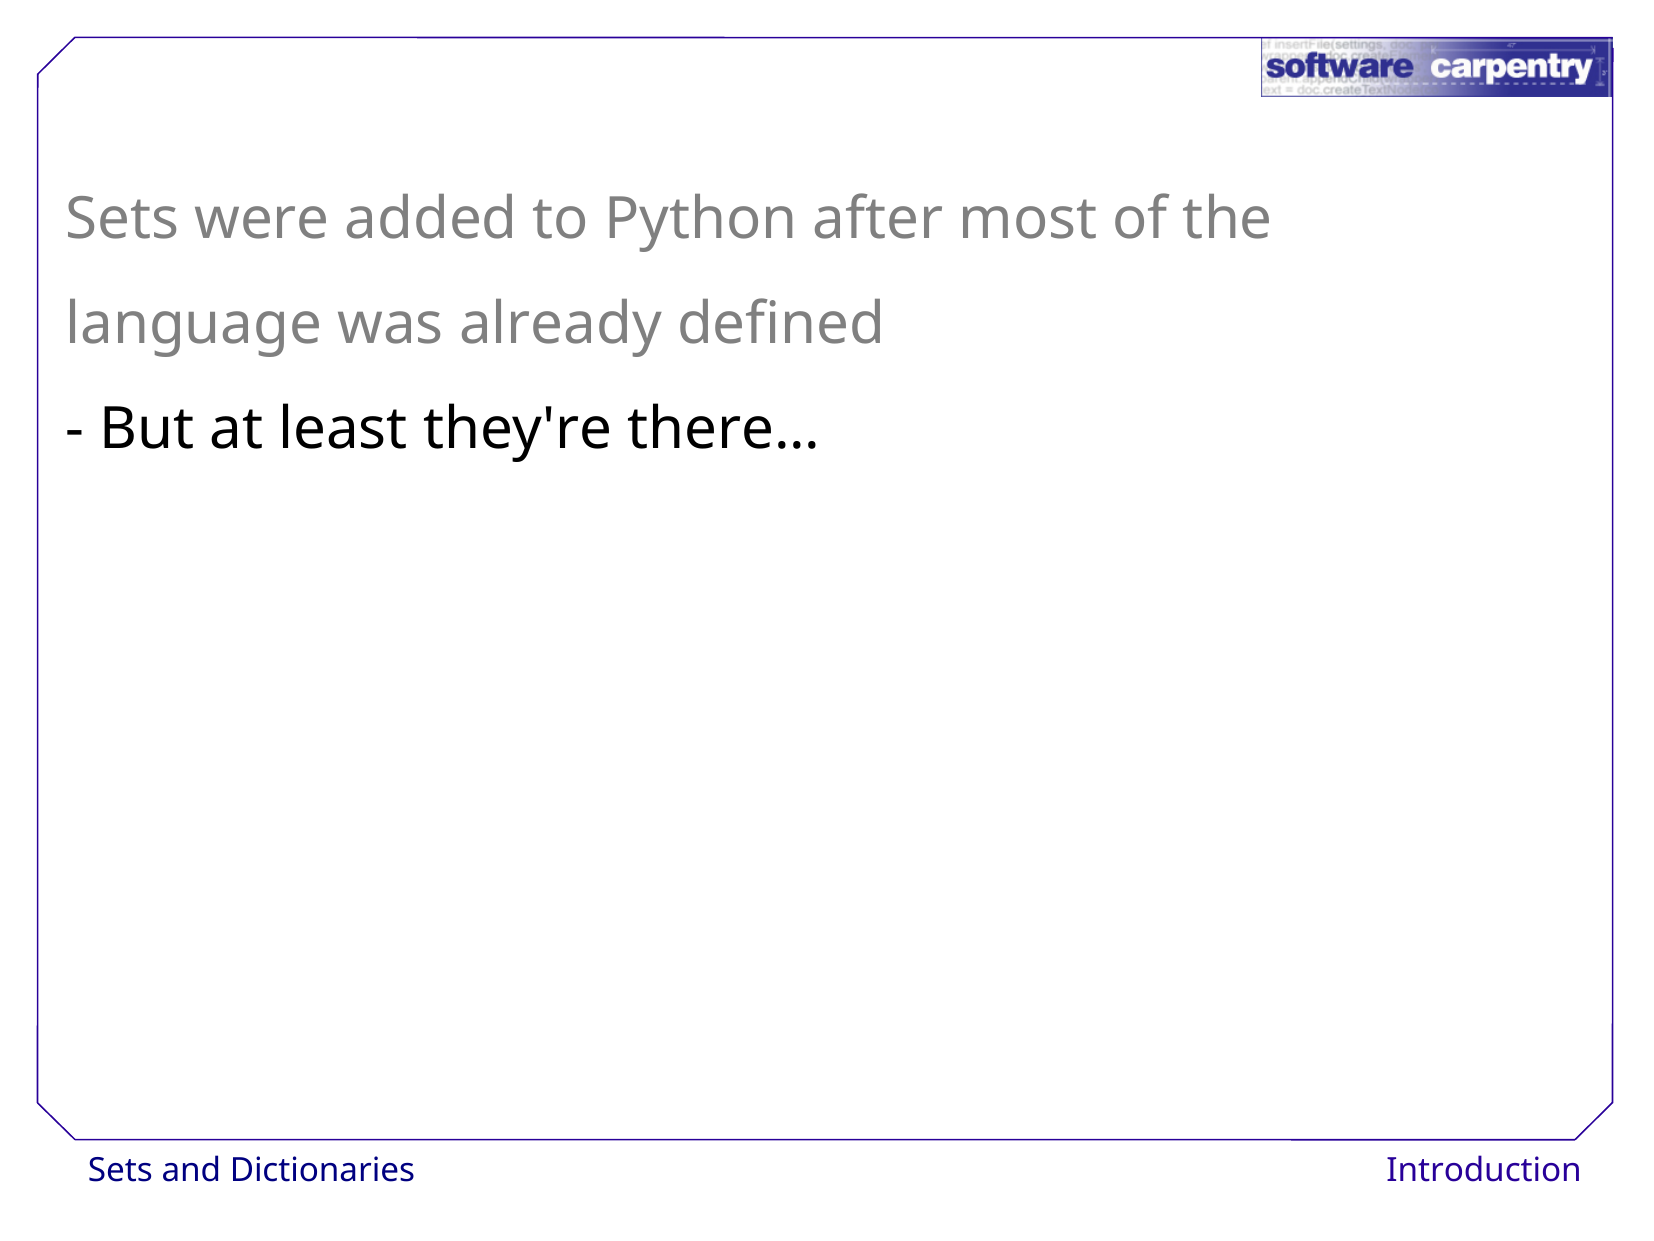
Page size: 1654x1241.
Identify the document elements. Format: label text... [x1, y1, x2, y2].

text_box Sets were added to Python after most of the language was already defined - But at least they're there... [50, 138, 1438, 469]
picture [1261, 39, 1613, 97]
